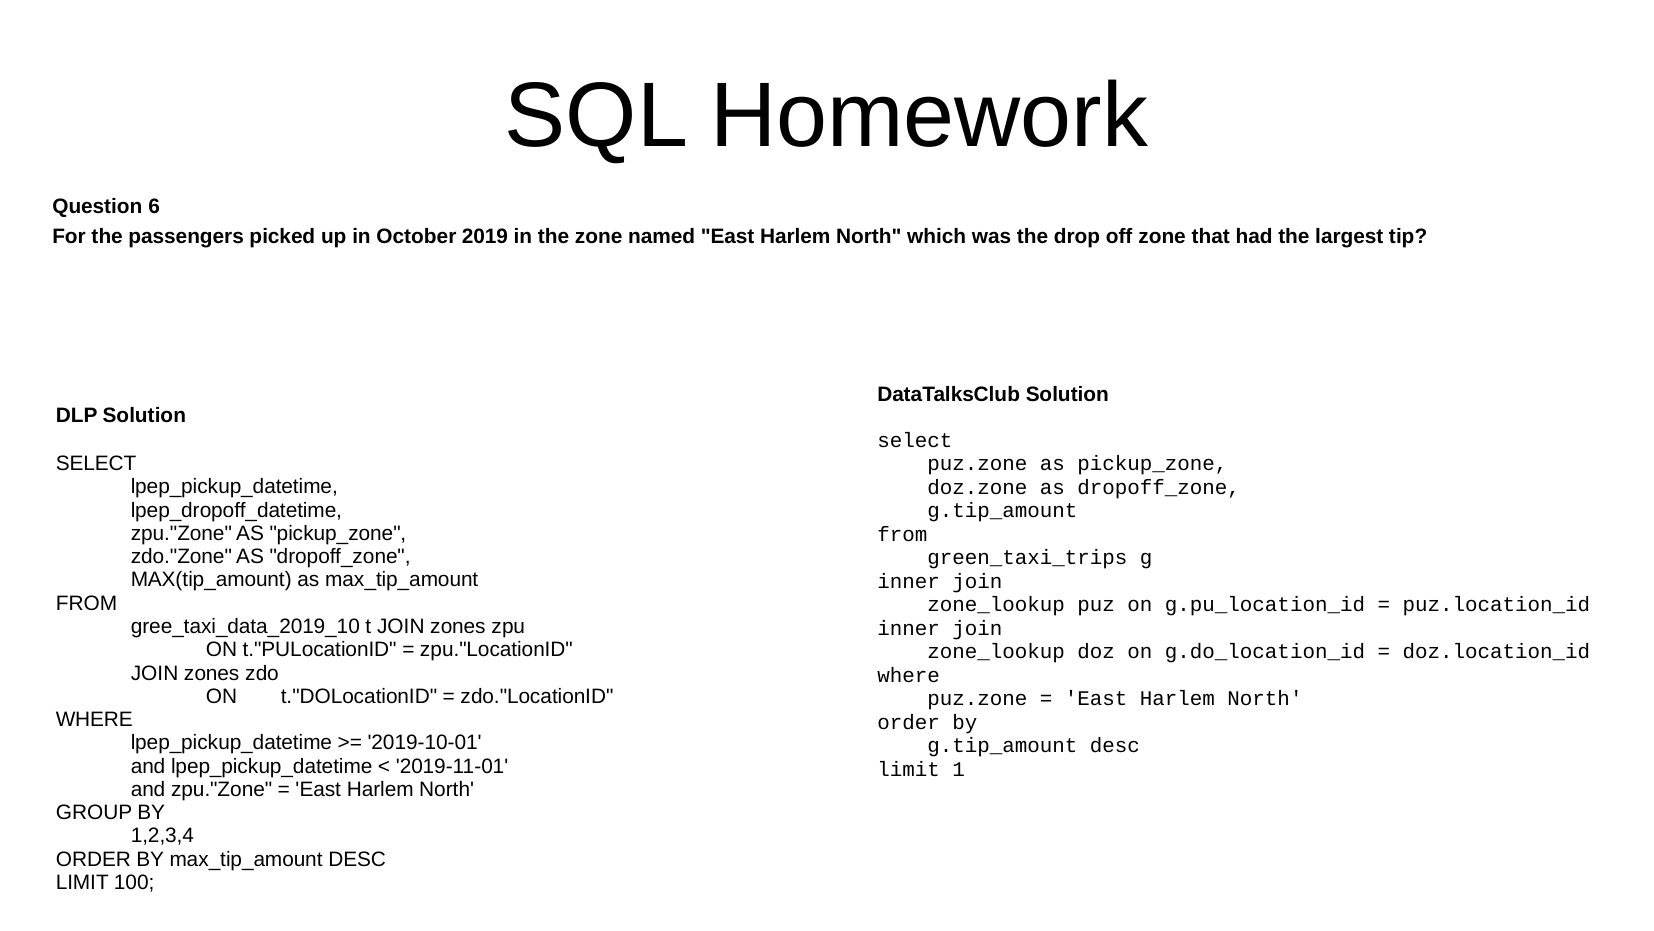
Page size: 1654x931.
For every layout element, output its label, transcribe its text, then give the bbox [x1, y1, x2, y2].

text_box DLP Solution SELECT lpep_pickup_datetime, lpep_dropoff_datetime, zpu."Zone" AS "pickup_zone", zdo."Zone" AS "dropoff_zone", MAX(tip_amount) as max_tip_amount FROM gree_taxi_data_2019_10 t JOIN zones zpu ON t."PULocationID" = zpu."LocationID" JOIN zones zdo ON t."DOLocationID" = zdo."LocationID" WHERE lpep_pickup_datetime >= '2019-10-01' and lpep_pickup_datetime < '2019-11-01' and zpu."Zone" = 'East Harlem North' GROUP BY 1,2,3,4 ORDER BY max_tip_amount DESC LIMIT 100; [41, 396, 751, 925]
text_box DataTalksClub Solution select puz.zone as pickup_zone, doz.zone as dropoff_zone, g.tip_amount from green_taxi_trips g inner join zone_lookup puz on g.pu_location_id = puz.location_id inner join zone_lookup doz on g.do_location_id = doz.location_id where puz.zone = 'East Harlem North' order by g.tip_amount desc limit 1 [862, 375, 1651, 927]
title SQL Homework [82, 37, 1571, 187]
text_box Question 6 For the passengers picked up in October 2019 in the zone named "East Harlem North" which was the drop off zone that had the largest tip? [37, 187, 1613, 338]
